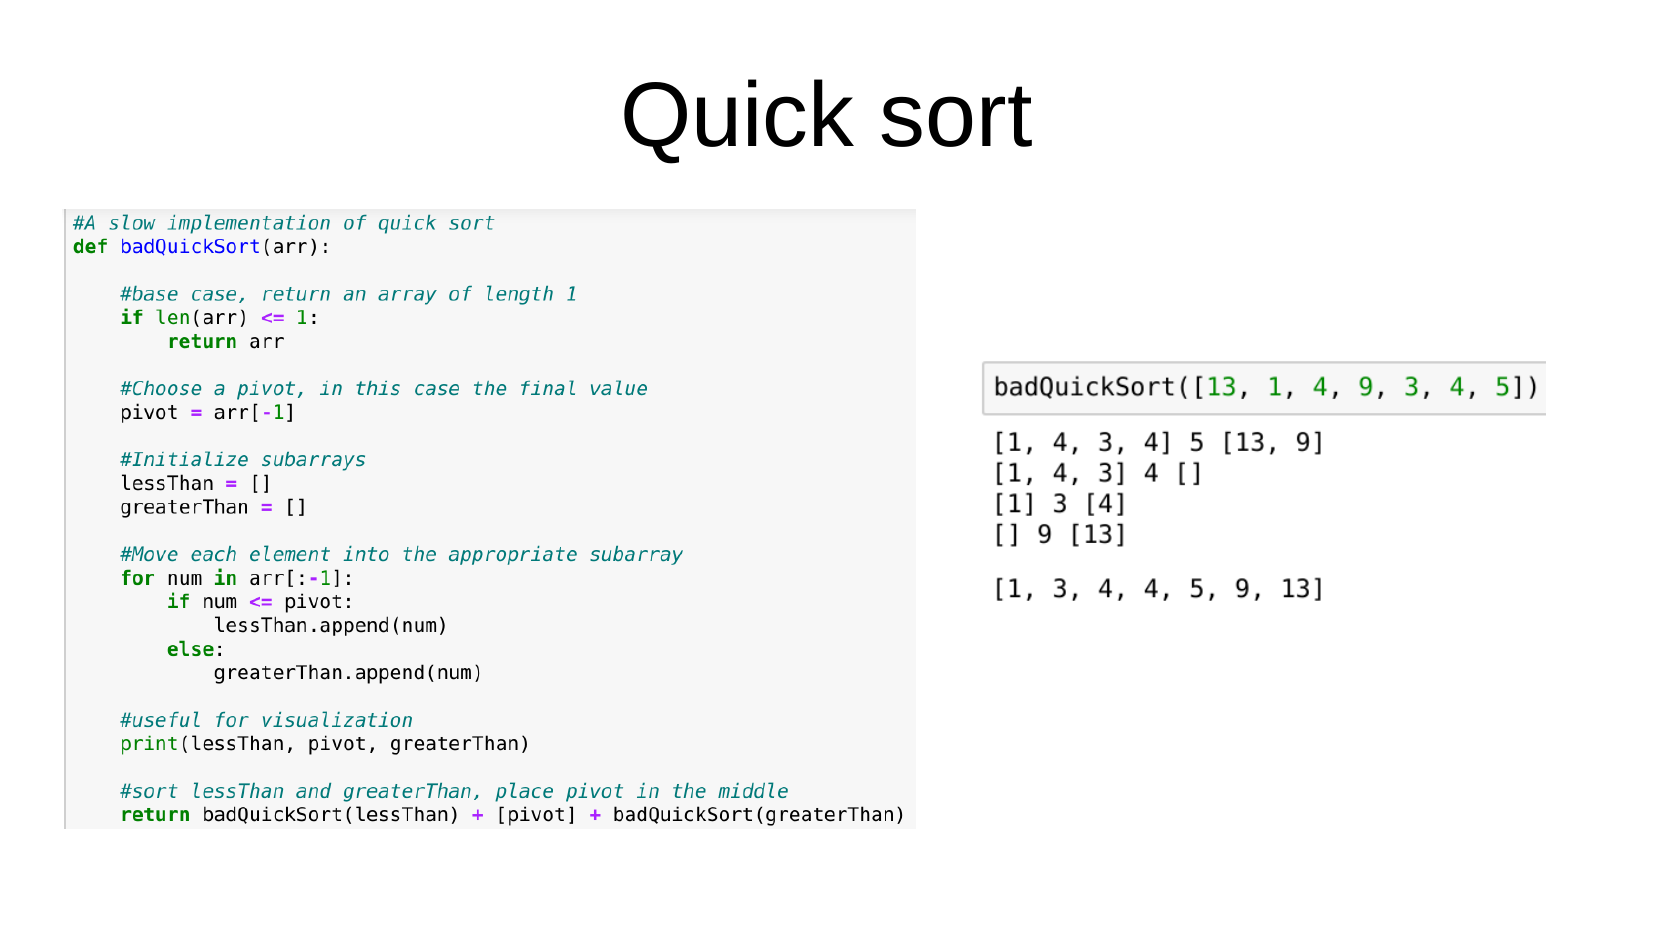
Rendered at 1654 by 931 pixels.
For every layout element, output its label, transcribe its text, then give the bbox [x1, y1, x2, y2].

title Quick sort [82, 37, 1571, 193]
picture [975, 353, 1546, 616]
picture [62, 209, 916, 830]
